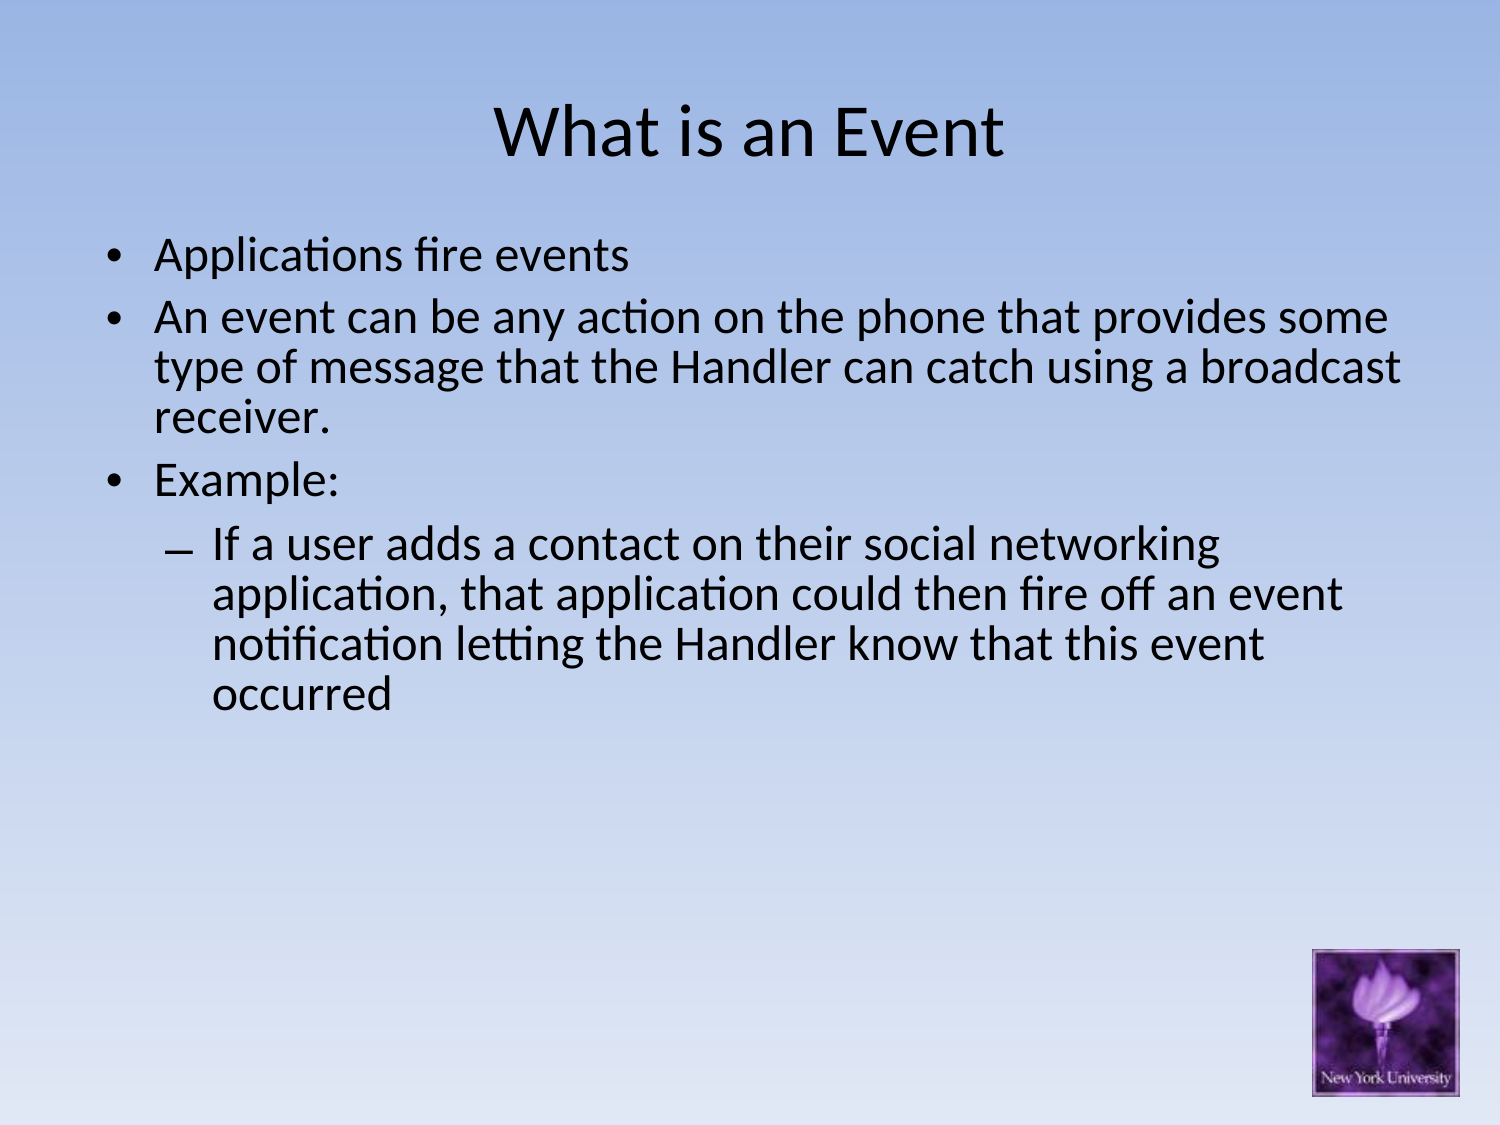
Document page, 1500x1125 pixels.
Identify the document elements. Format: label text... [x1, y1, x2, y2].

title What is an Event [75, 51, 1425, 226]
list Applications fire events An event can be any action on the phone that provides some type of message that the Handler can catch using a broadcast receiver. Example: If a user adds a contact on their social networking application, that application could then fire off an event notification letting the Handler know that this event occurred [75, 226, 1425, 1043]
picture [1312, 949, 1460, 1097]
